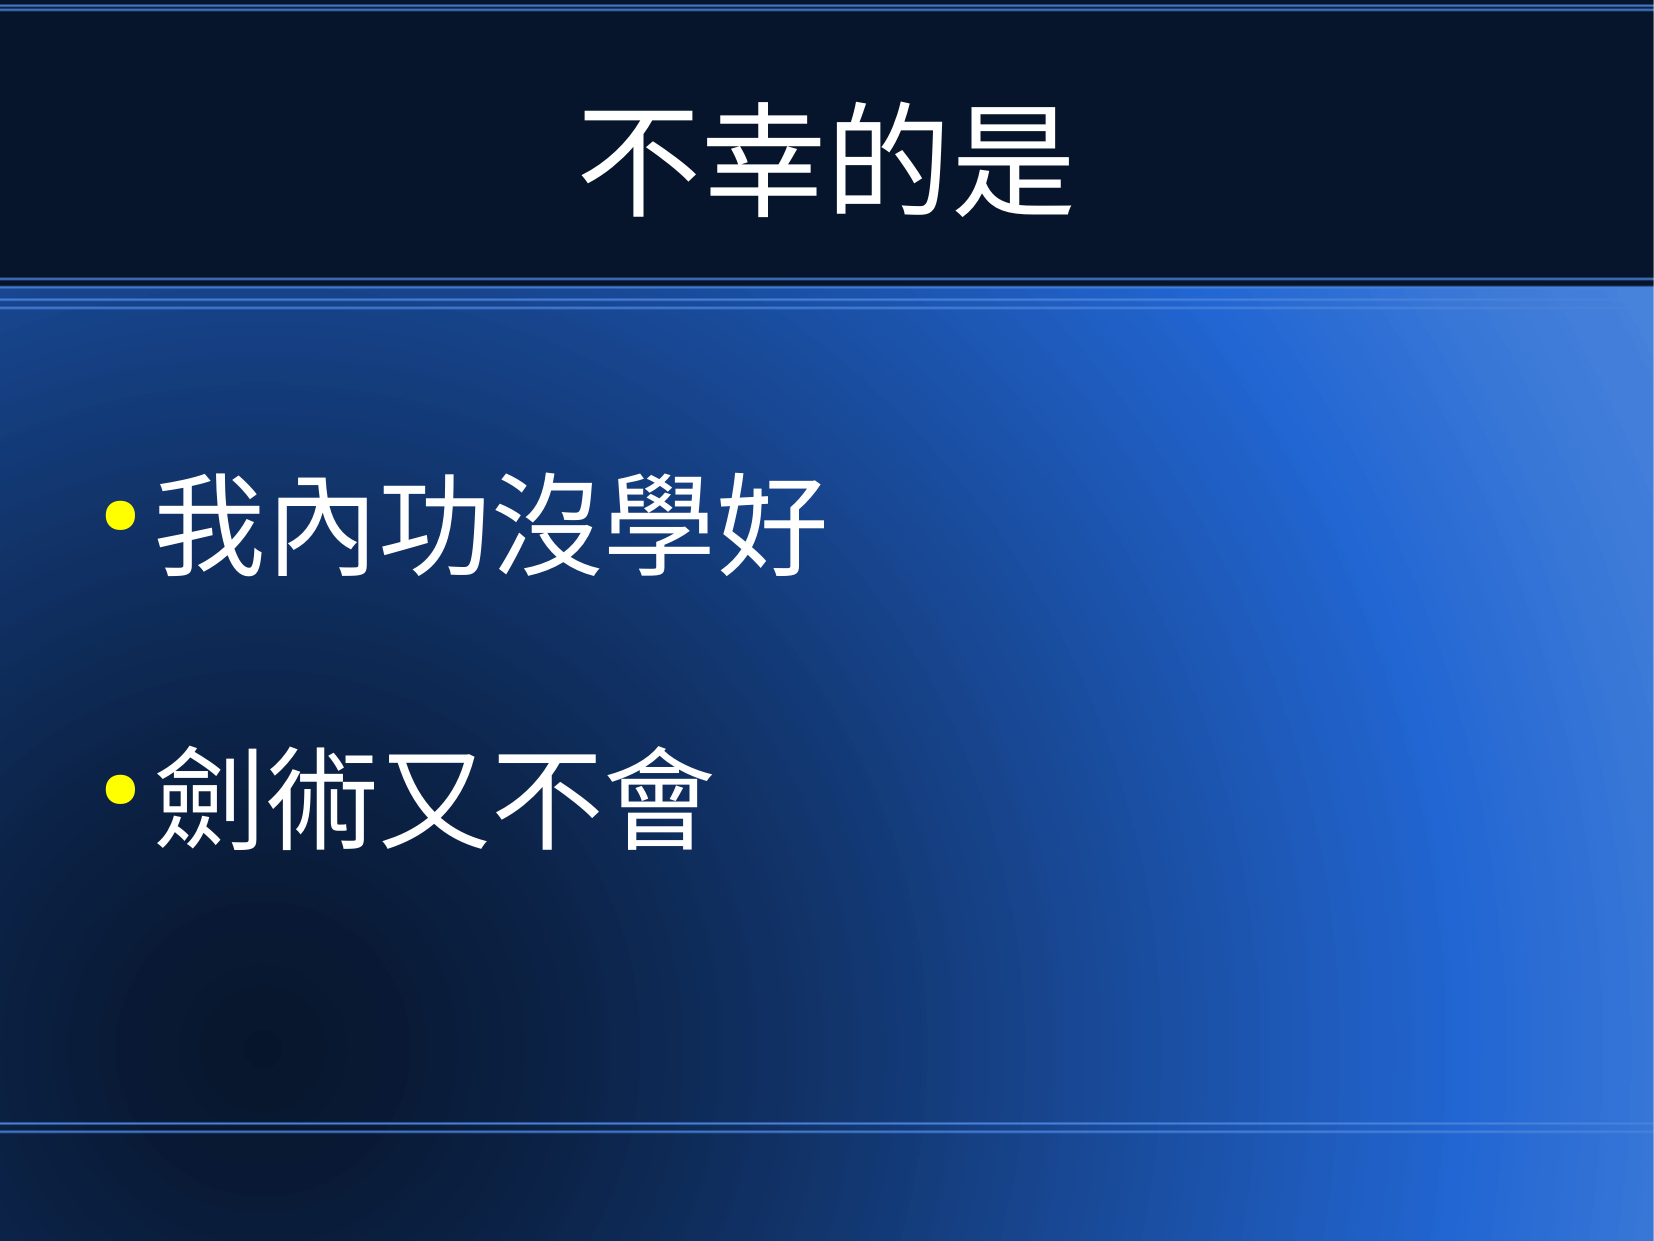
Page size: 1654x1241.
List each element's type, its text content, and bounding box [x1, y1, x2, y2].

picture [0, 0, 1654, 1241]
title 不幸的是 [82, 49, 1571, 257]
list 我內功沒學好 劍術又不會 [82, 355, 1571, 1241]
